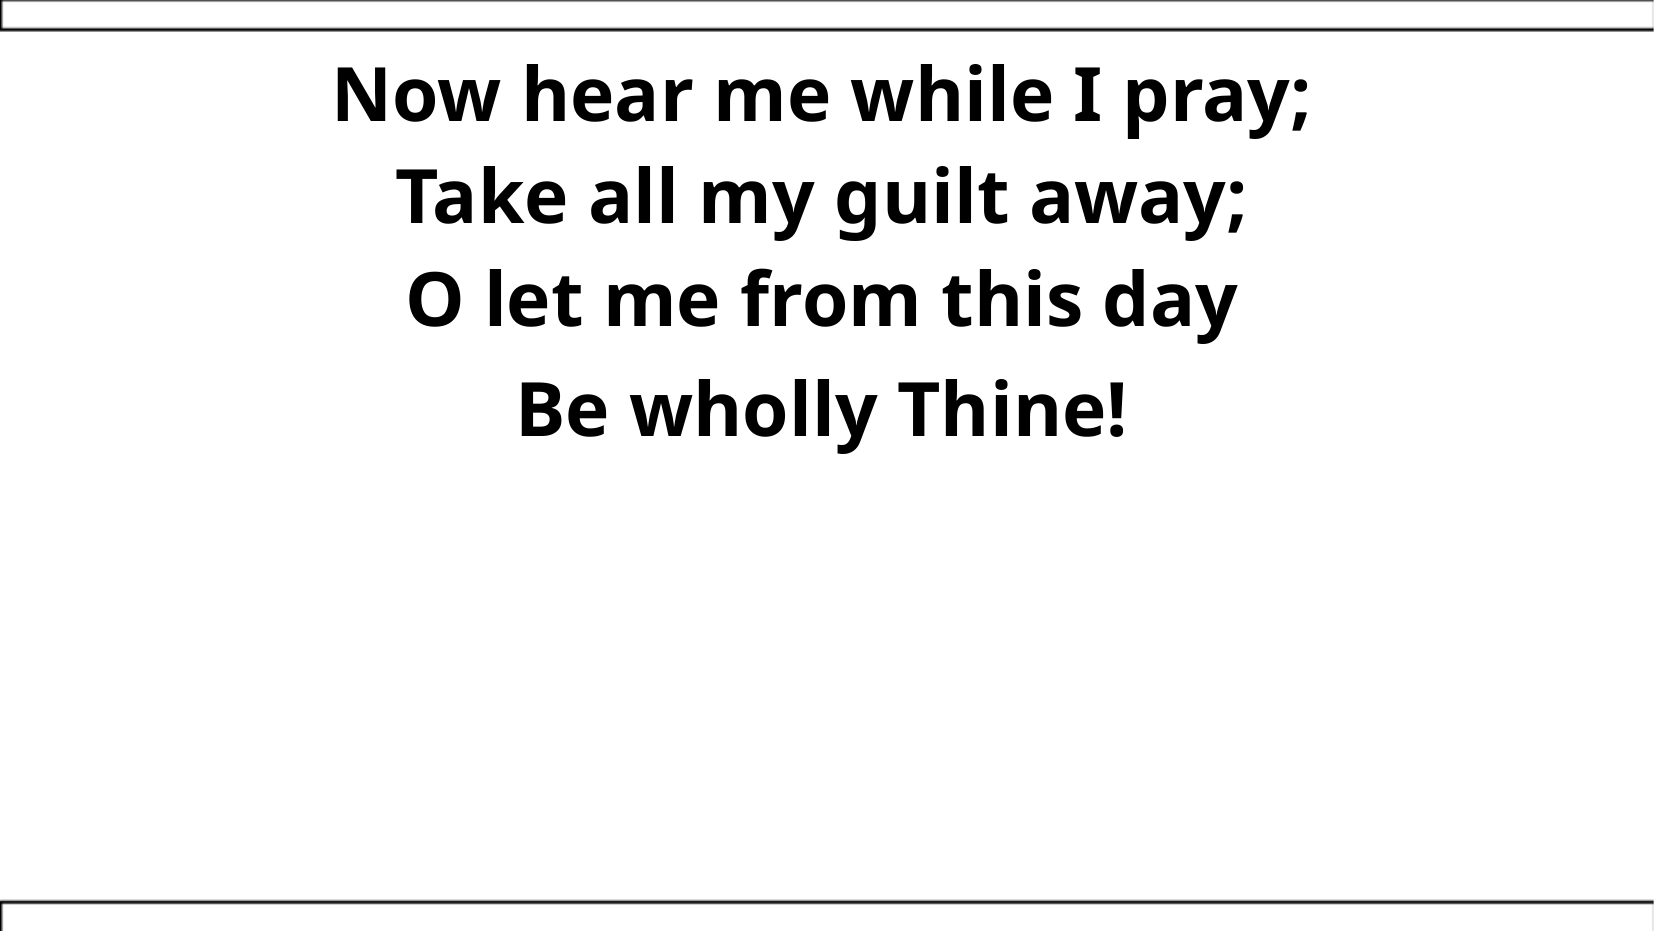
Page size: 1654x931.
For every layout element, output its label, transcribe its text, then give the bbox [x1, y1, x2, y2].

picture [0, 0, 1654, 931]
text_box Now hear me while I pray; Take all my guilt away; O let me from this day Be wholly Thine! [72, 34, 1573, 457]
